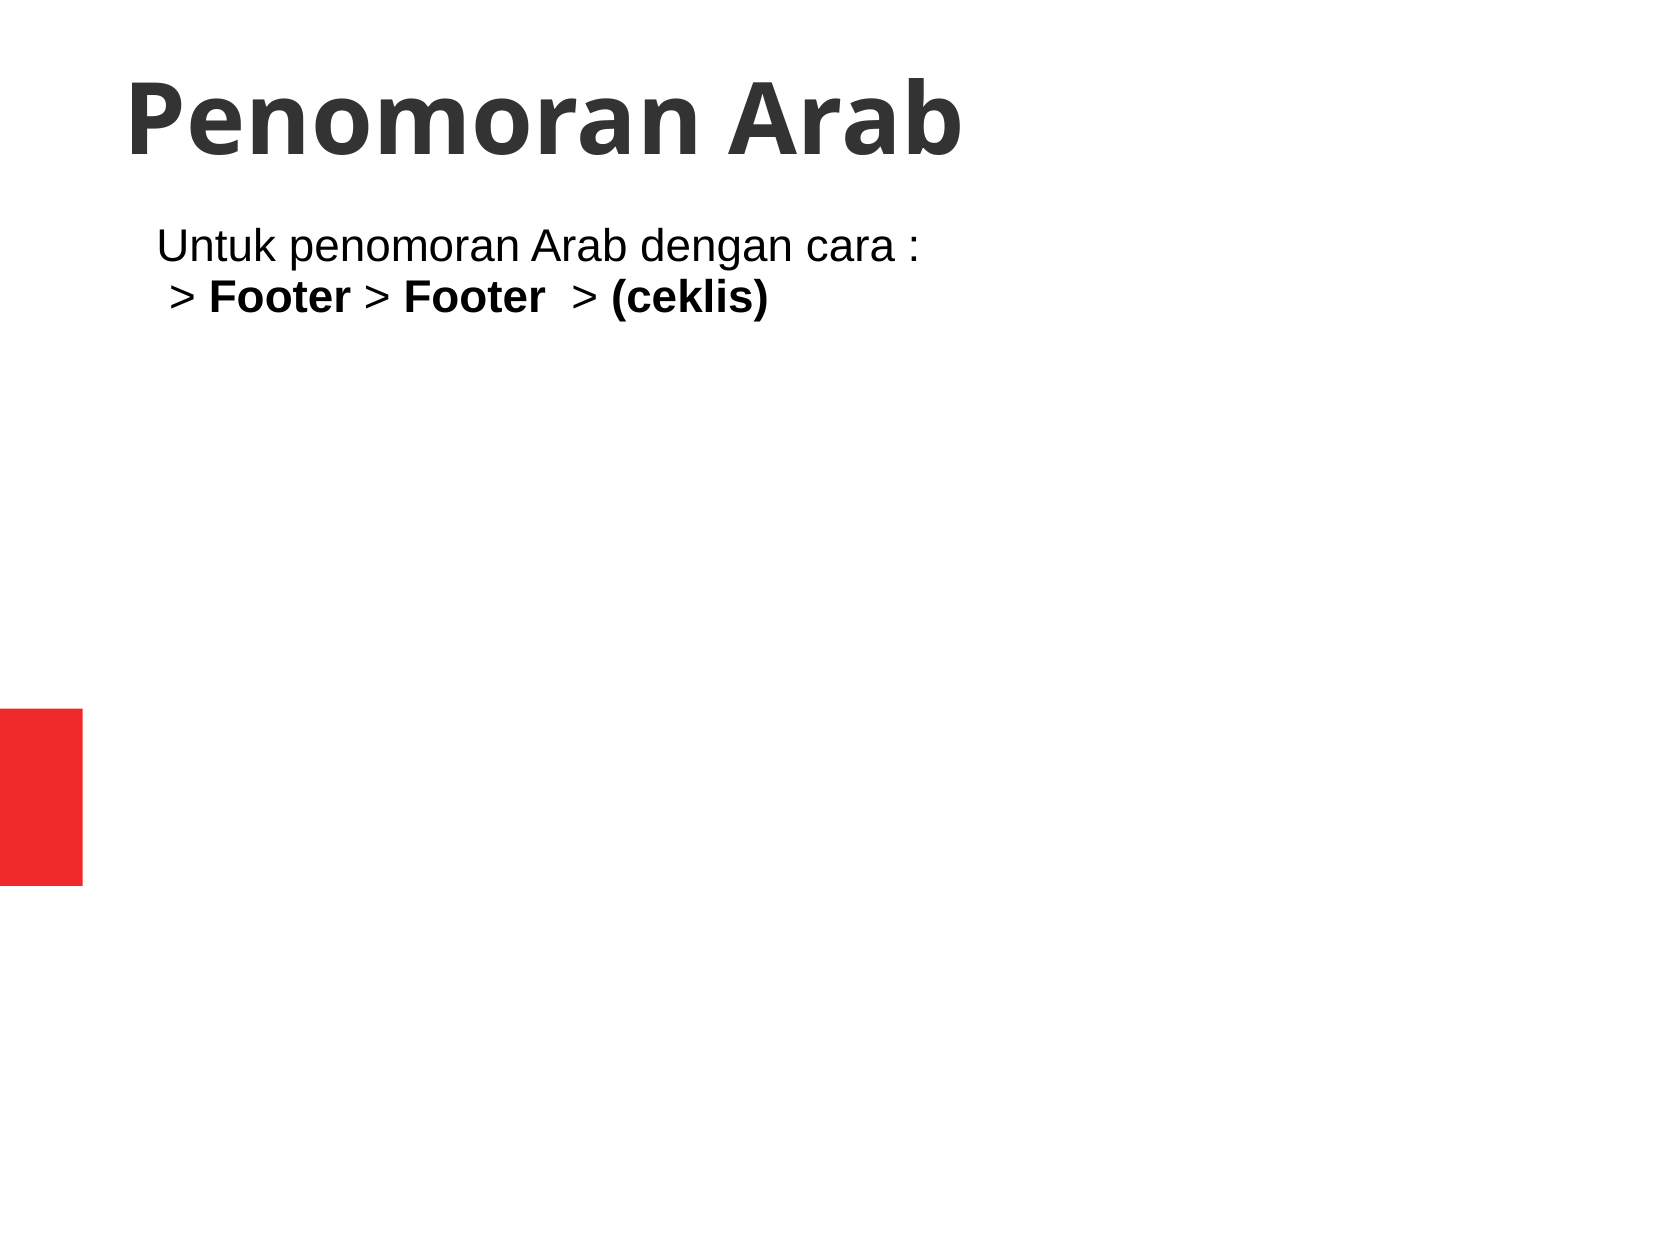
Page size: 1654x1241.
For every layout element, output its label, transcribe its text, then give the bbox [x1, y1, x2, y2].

title Penomoran Arab [124, 35, 1542, 196]
text_box Untuk penomoran Arab dengan cara : > Footer > Footer > (ceklis) [141, 212, 1531, 330]
